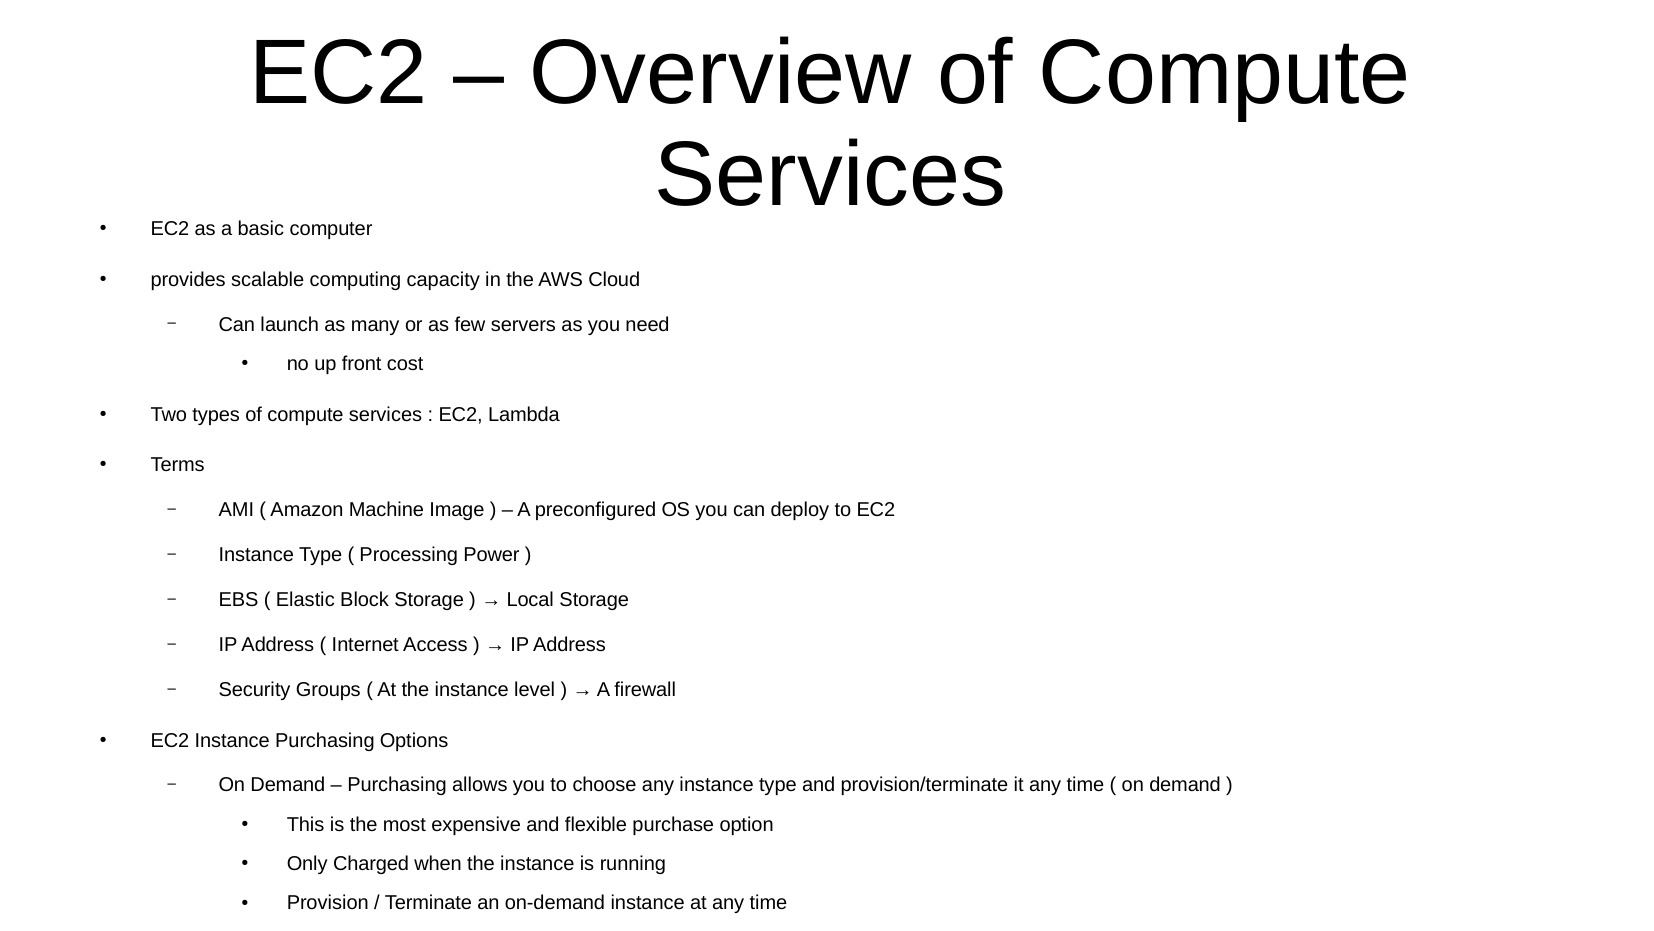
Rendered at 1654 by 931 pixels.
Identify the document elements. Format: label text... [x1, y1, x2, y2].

title EC2 – Overview of Compute Services [86, 20, 1576, 217]
list EC2 as a basic computer provides scalable computing capacity in the AWS Cloud Can launch as many or as few servers as you need no up front cost Two types of compute services : EC2, Lambda Terms AMI ( Amazon Machine Image ) – A preconfigured OS you can deploy to EC2 Instance Type ( Processing Power ) EBS ( Elastic Block Storage ) → Local Storage IP Address ( Internet Access ) → IP Address Security Groups ( At the instance level ) → A firewall EC2 Instance Purchasing Options On Demand – Purchasing allows you to choose any instance type and provision/terminate it any time ( on demand ) This is the most expensive and flexible purchase option Only Charged when the instance is running Provision / Terminate an on-demand instance at any time [82, 217, 1621, 916]
